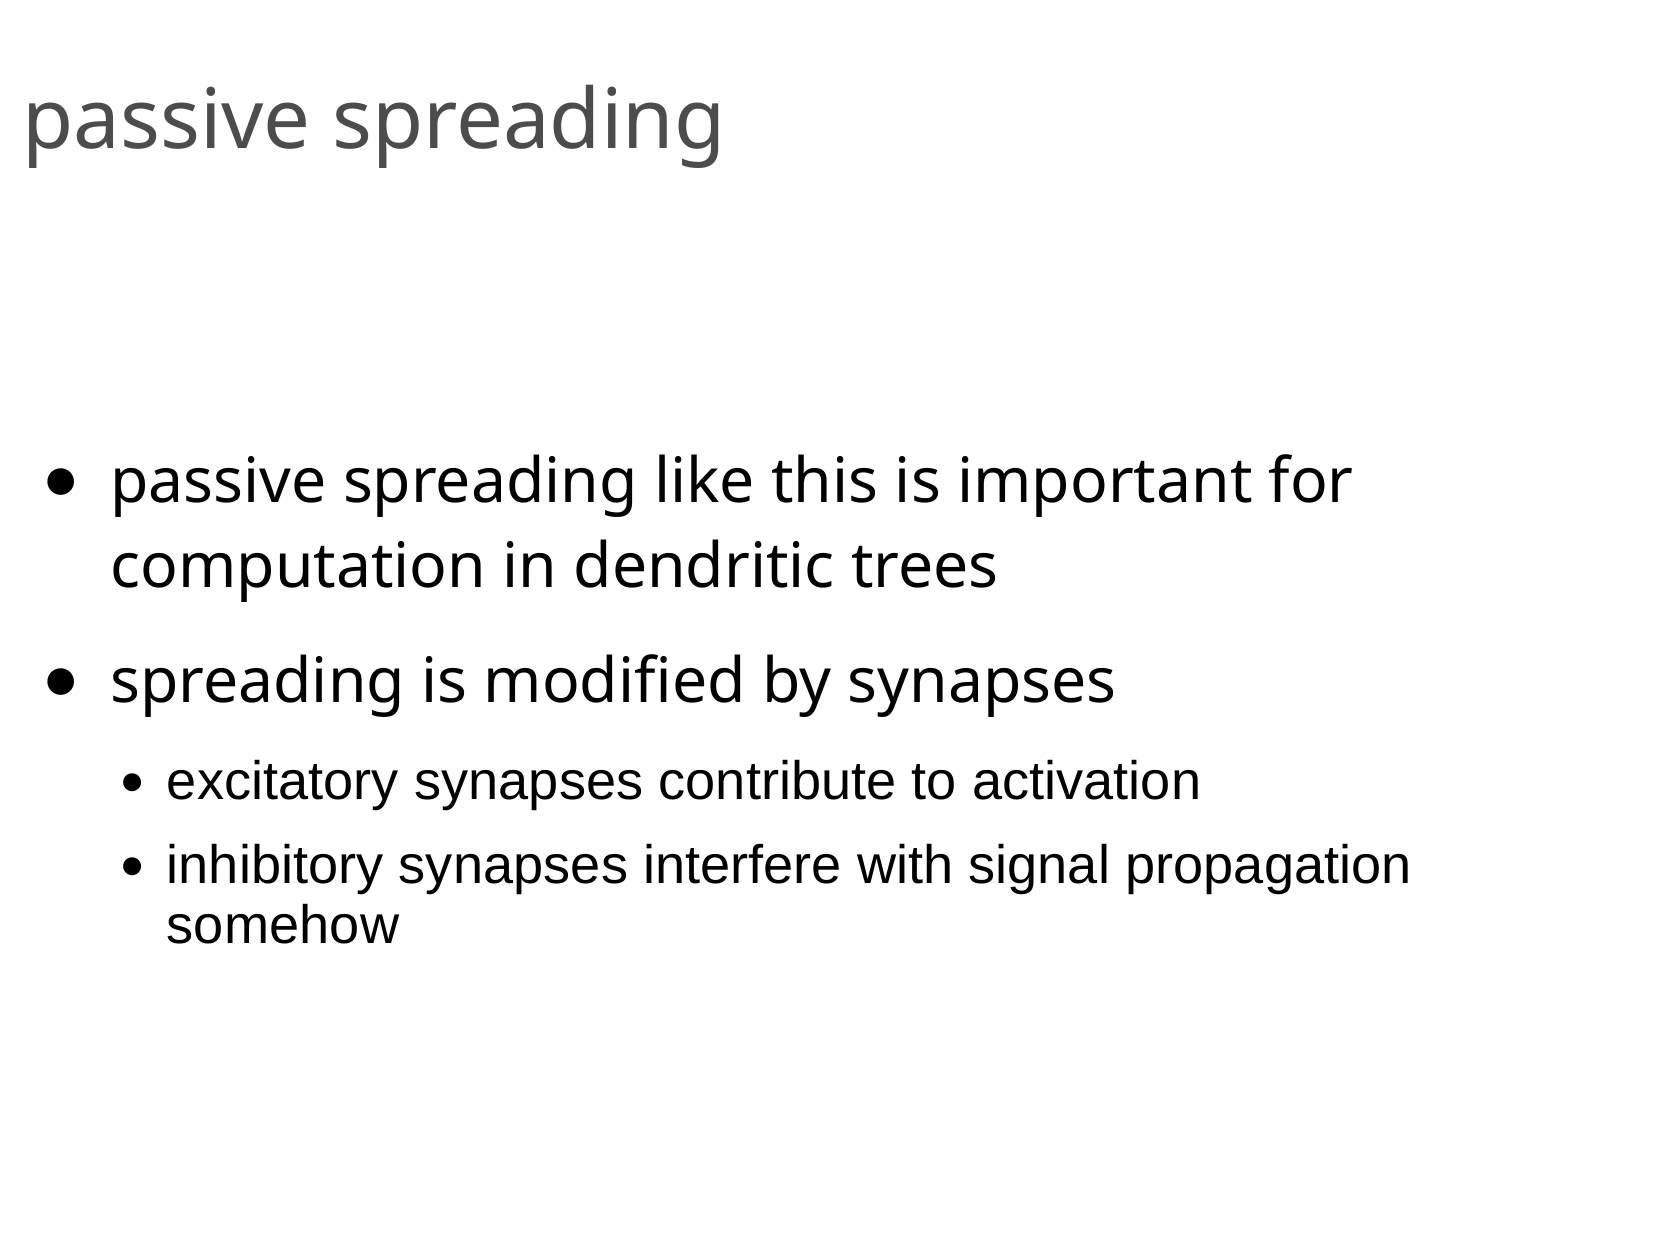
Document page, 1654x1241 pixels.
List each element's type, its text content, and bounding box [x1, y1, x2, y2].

list passive spreading like this is important for computation in dendritic trees spreading is modified by synapses excitatory synapses contribute to activation inhibitory synapses interfere with signal propagation somehow [25, 226, 1654, 1166]
title passive spreading [22, 19, 1654, 213]
